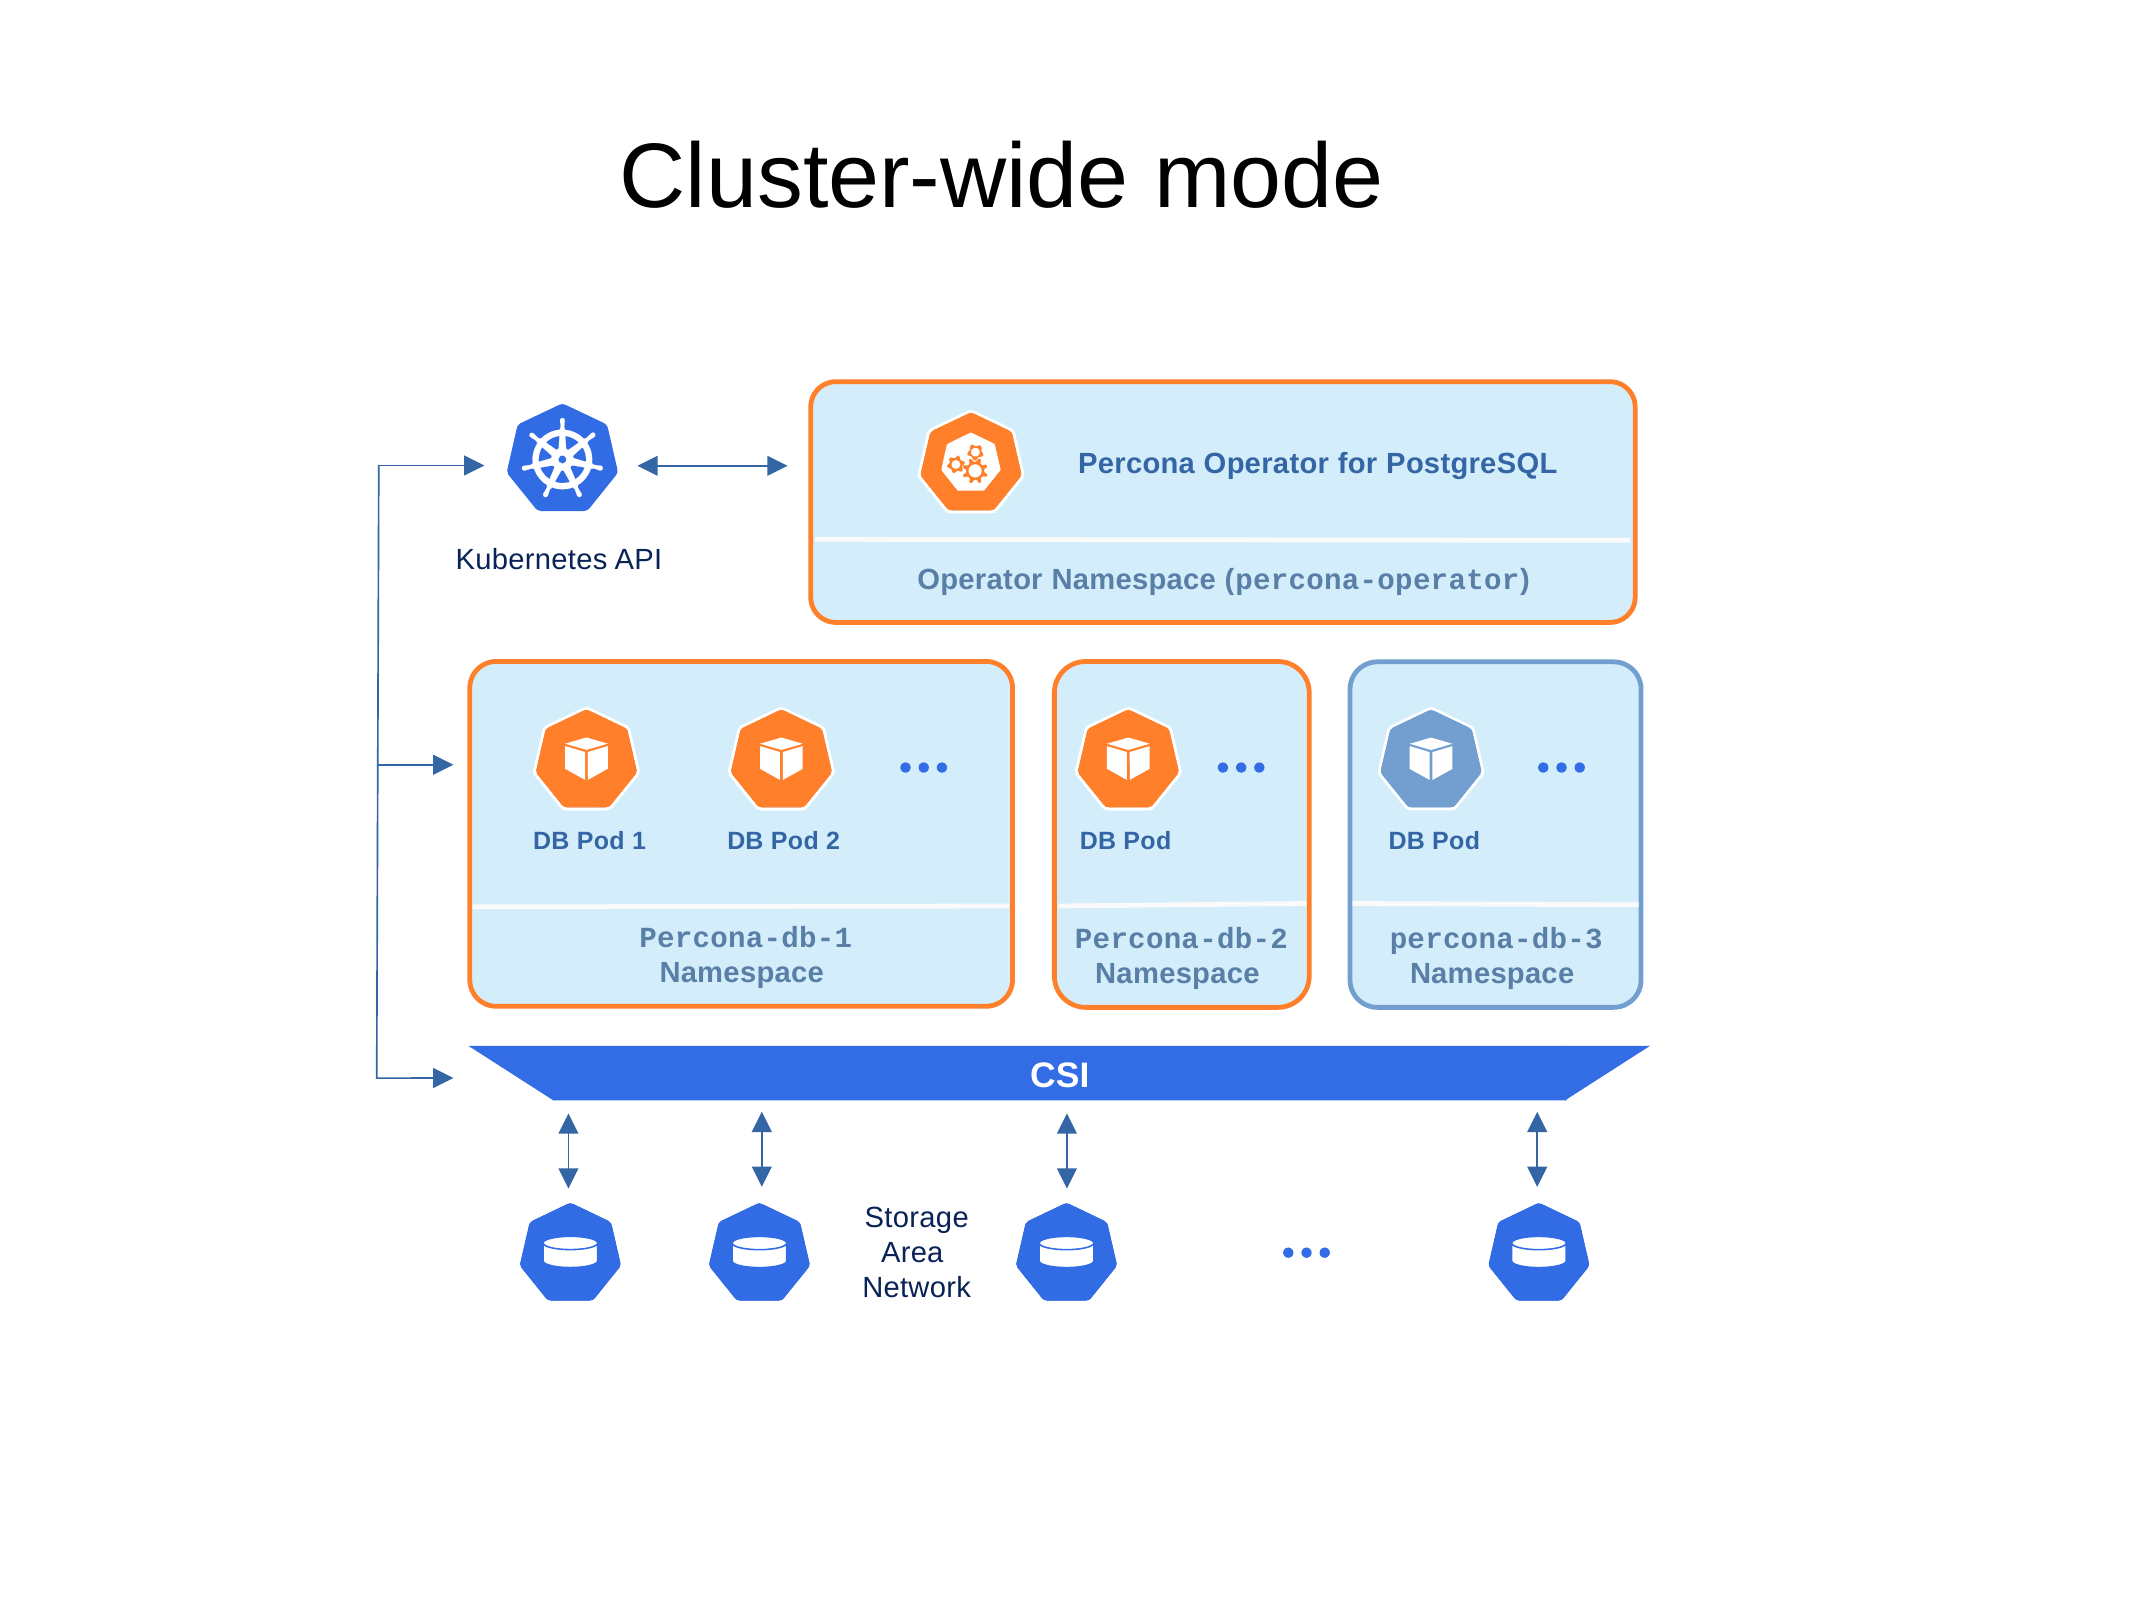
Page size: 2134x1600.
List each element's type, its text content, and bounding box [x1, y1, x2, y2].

picture [1075, 707, 1182, 811]
picture [706, 1200, 813, 1304]
text_box DB Pod [1380, 816, 1489, 863]
text_box Percona-db-1 Namespace [487, 909, 1005, 997]
picture [1013, 1200, 1120, 1304]
picture [517, 1200, 624, 1304]
text_box DB Pod 2 [718, 816, 849, 863]
text_box CSI [552, 1045, 1564, 1101]
text_box DB Pod [1071, 816, 1180, 863]
text_box [337, 331, 1688, 1345]
text_box Storage Area Network [778, 1189, 1056, 1312]
text_box DB Pod 1 [524, 816, 655, 863]
picture [504, 401, 622, 516]
text_box Cluster-wide mode [604, 117, 1426, 235]
picture [917, 410, 1025, 514]
text_box Percona Operator for PostgreSQL [1069, 436, 1567, 488]
text_box Kubernetes API [447, 531, 672, 584]
picture [1485, 1200, 1593, 1304]
text_box Operator Namespace (percona-operator) [896, 551, 1552, 604]
text_box percona-db-3 Namespace [1380, 910, 1613, 998]
picture [1377, 707, 1485, 811]
picture [728, 707, 835, 811]
text_box Percona-db-2 Namespace [1060, 910, 1304, 998]
picture [533, 707, 640, 811]
